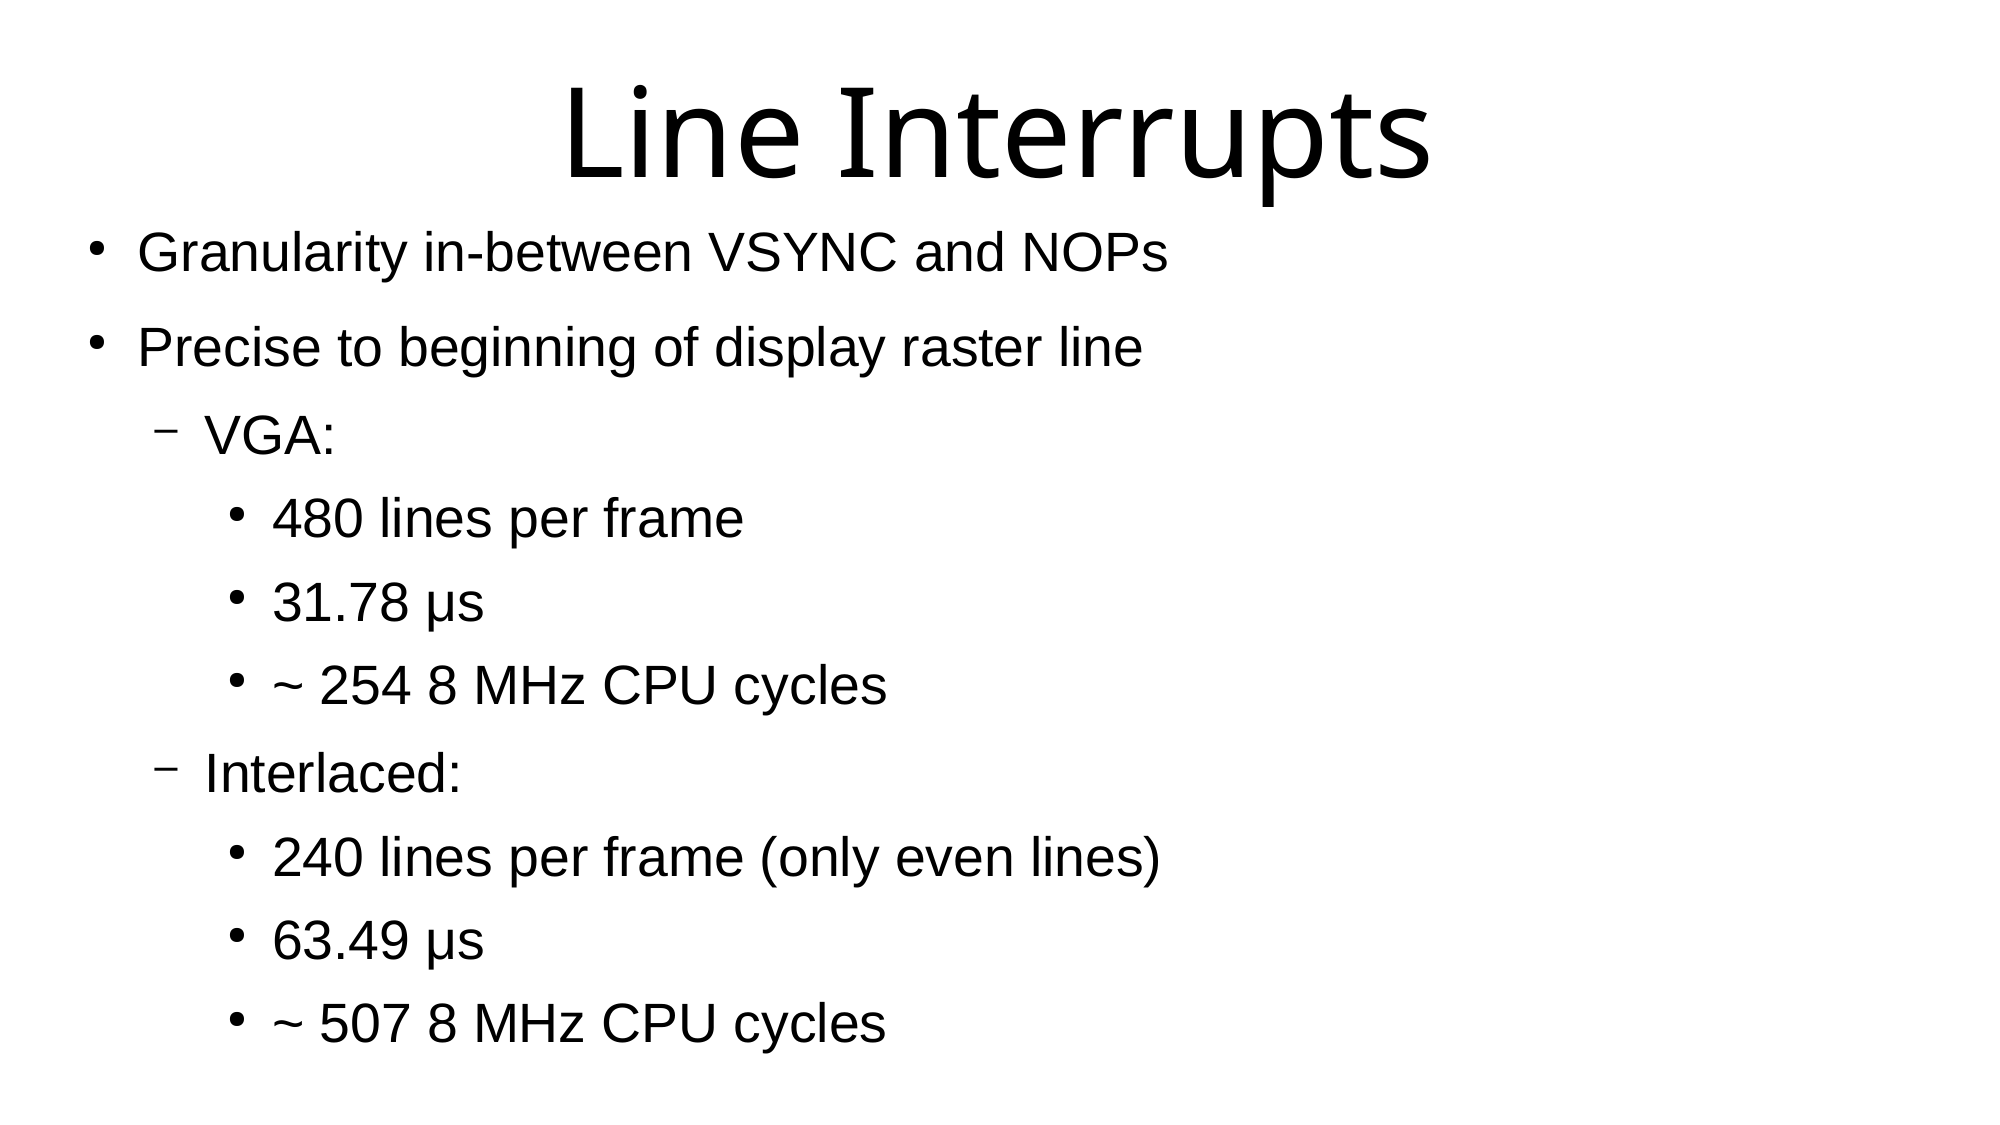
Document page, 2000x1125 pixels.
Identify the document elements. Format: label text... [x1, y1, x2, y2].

title Line Interrupts [30, 59, 1966, 215]
list Granularity in-between VSYNC and NOPs Precise to beginning of display raster line VGA: 480 lines per frame 31.78 μs ~ 254 8 MHz CPU cycles Interlaced: 240 lines per frame (only even lines) 63.49 μs ~ 507 8 MHz CPU cycles [55, 215, 1963, 1063]
